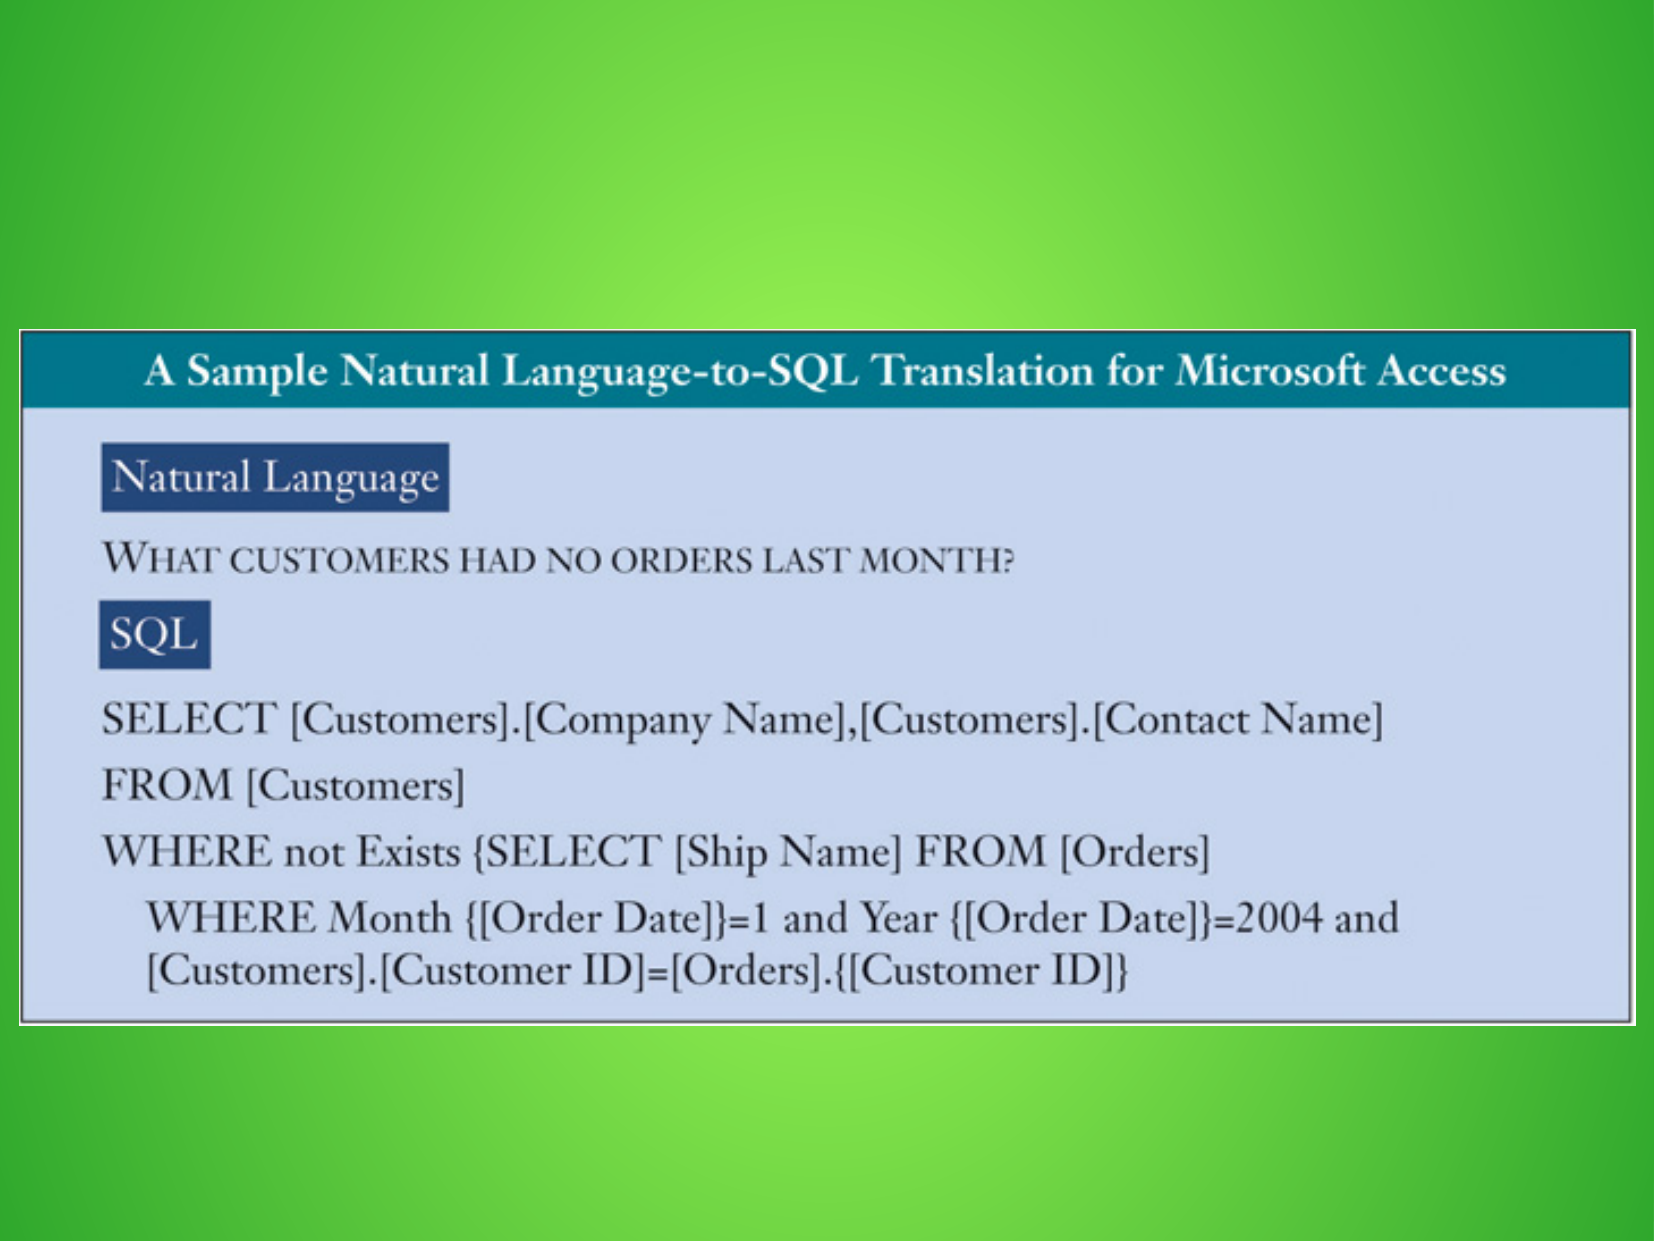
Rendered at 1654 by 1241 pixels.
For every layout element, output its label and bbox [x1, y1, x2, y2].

picture [19, 329, 1636, 1026]
